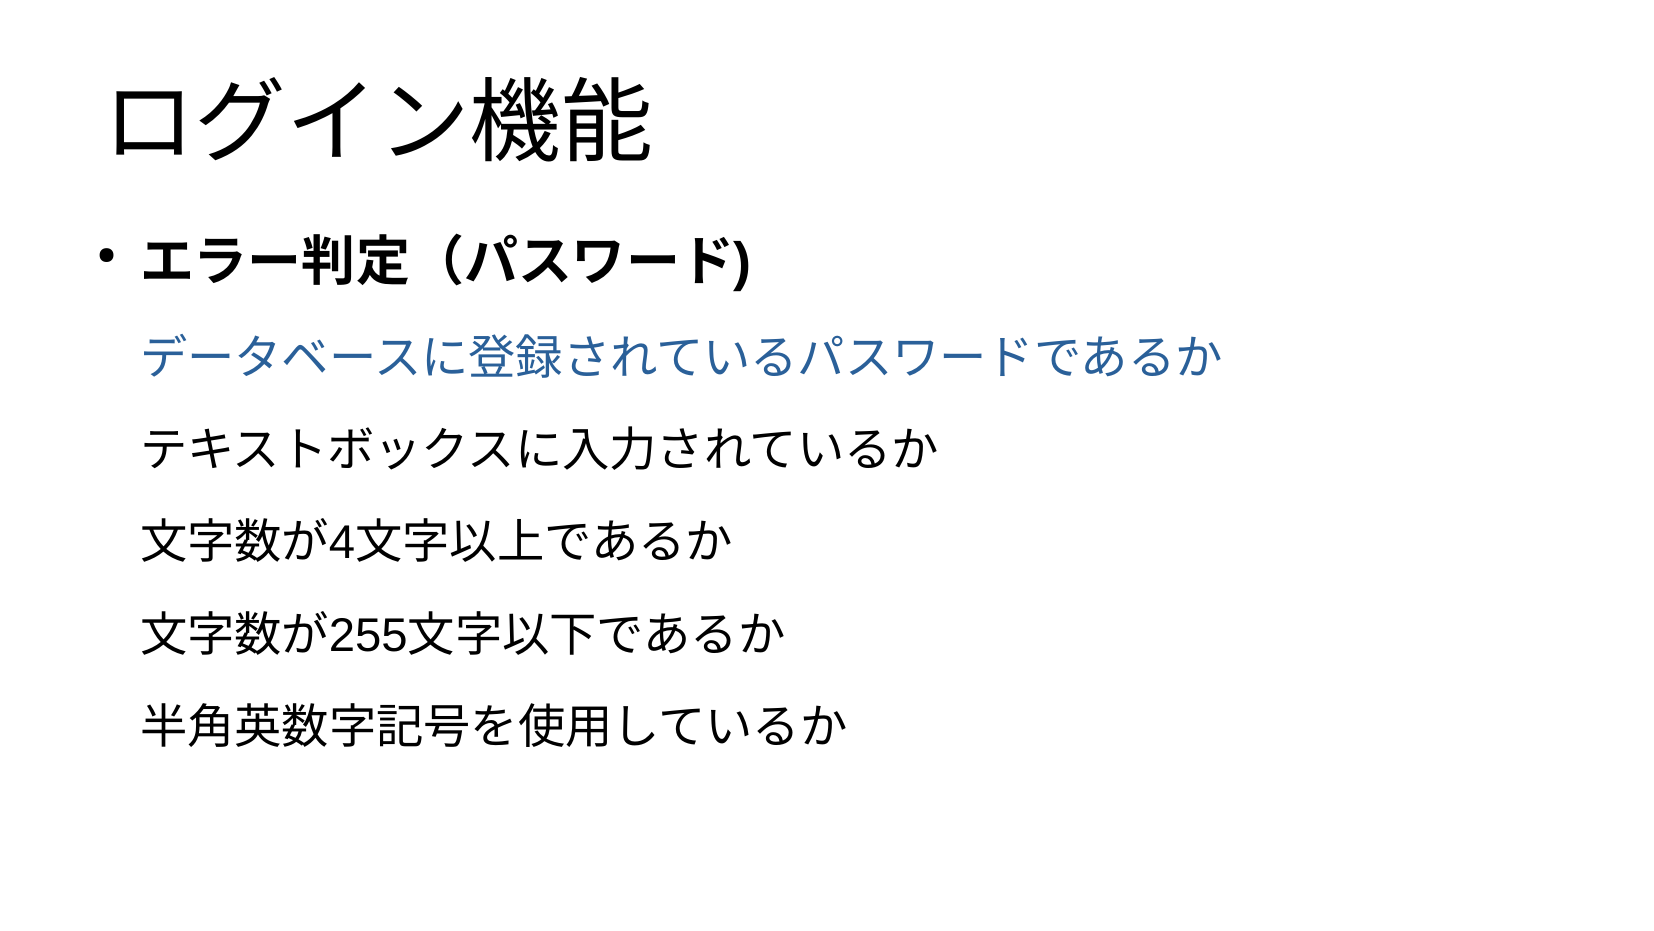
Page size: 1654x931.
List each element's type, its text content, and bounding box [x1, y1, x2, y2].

list エラー判定（パスワード) データベースに登録されているパスワードであるか テキストボックスに入力されているか 文字数が4文字以上であるか 文字数が255文字以下であるか 半角英数字記号を使用しているか [82, 217, 1571, 758]
title ログイン機能 [82, 37, 1571, 193]
